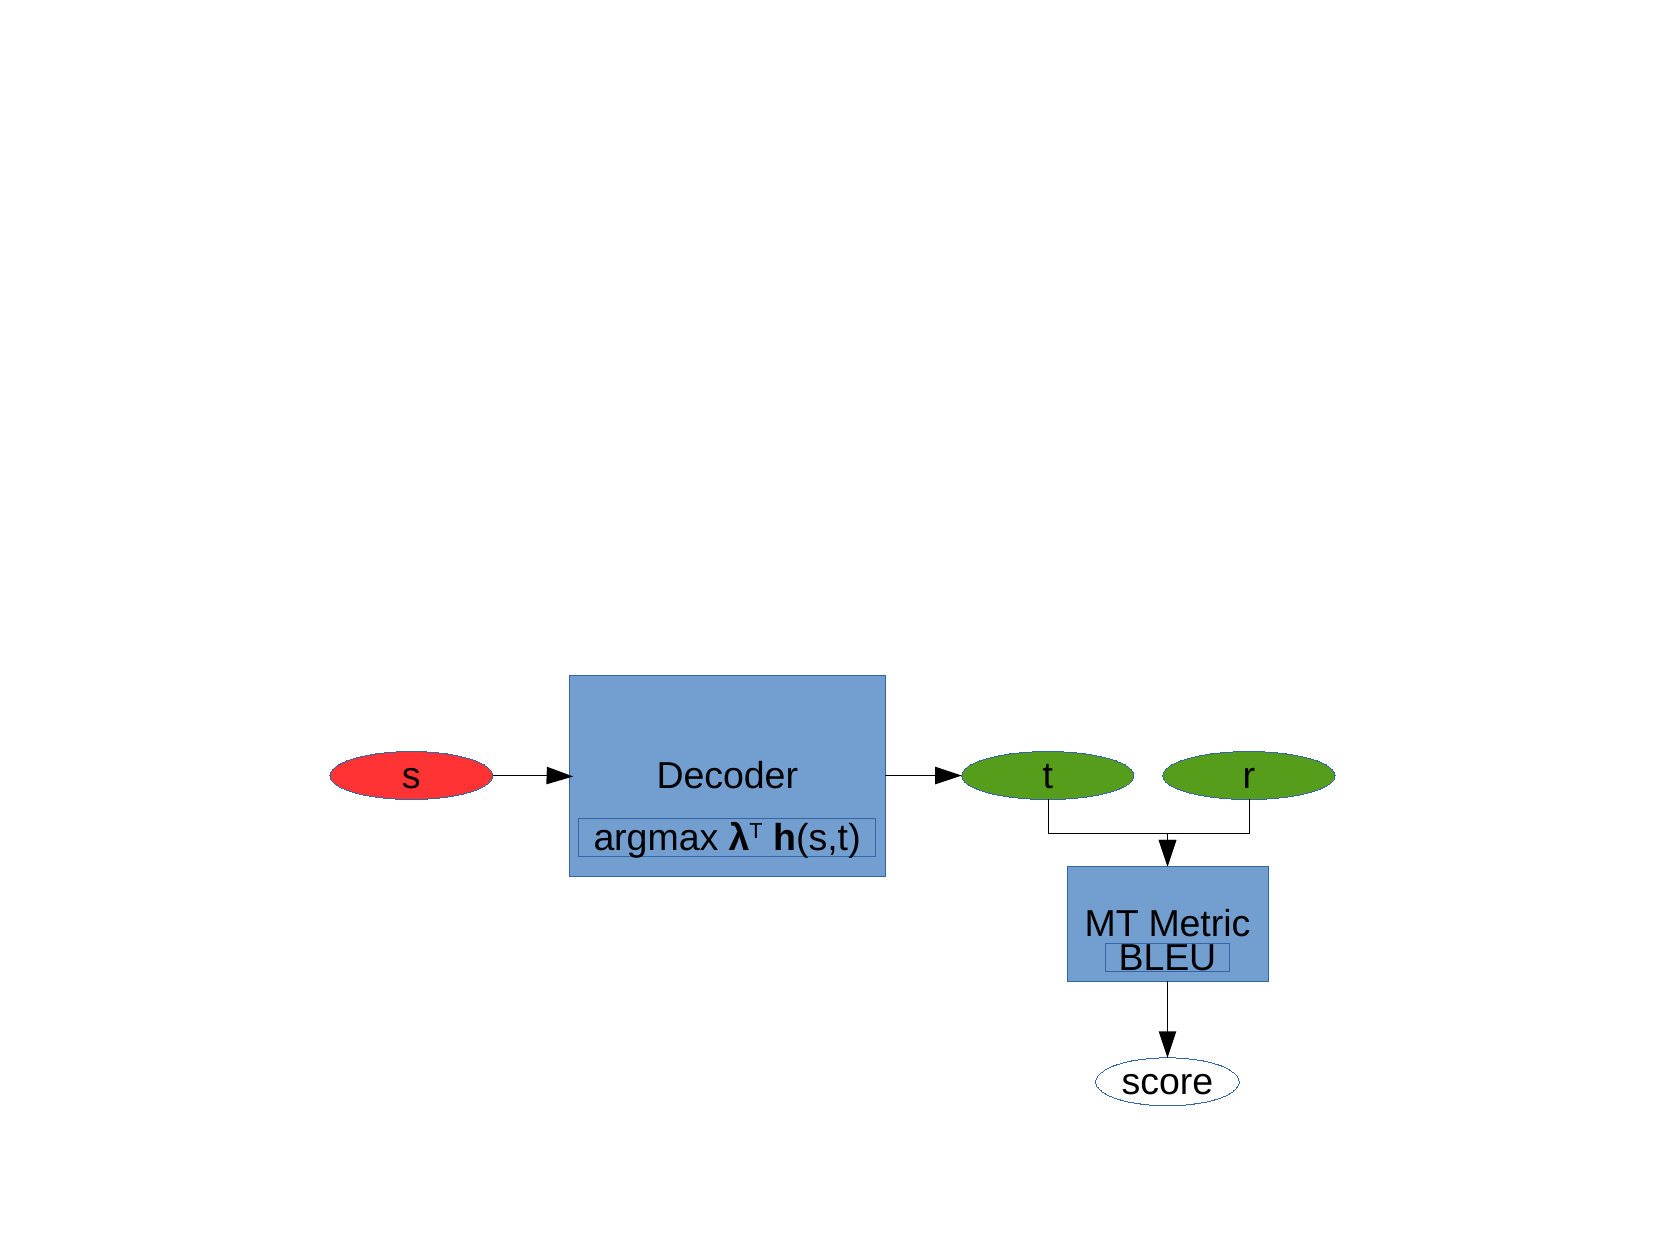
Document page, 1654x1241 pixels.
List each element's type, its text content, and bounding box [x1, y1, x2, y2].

text_box s [329, 751, 493, 800]
text_box Decoder [569, 675, 886, 877]
text_box BLEU [1105, 943, 1230, 972]
text_box argmax λT h(s,t) [578, 818, 876, 857]
text_box t [961, 751, 1134, 800]
text_box score [1095, 1057, 1240, 1106]
text_box r [1162, 751, 1336, 800]
text_box MT Metric [1067, 866, 1269, 982]
